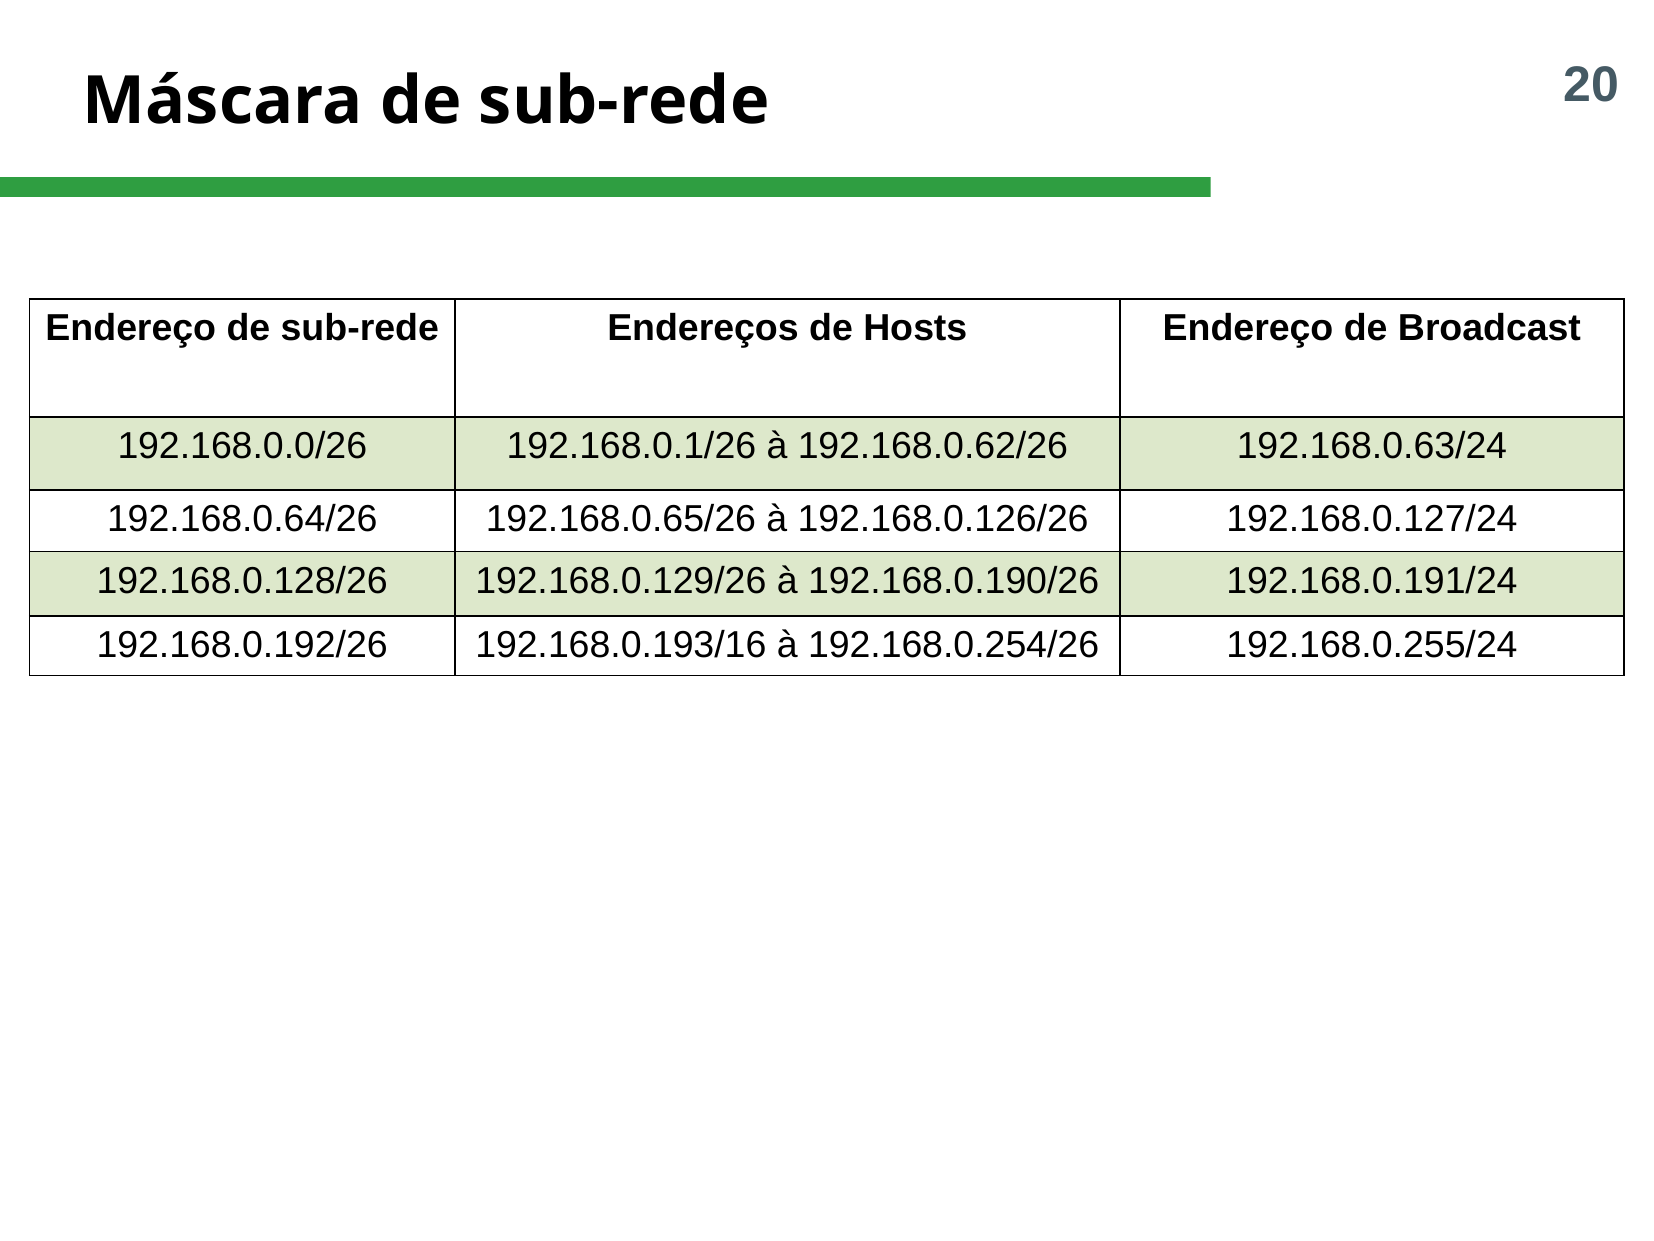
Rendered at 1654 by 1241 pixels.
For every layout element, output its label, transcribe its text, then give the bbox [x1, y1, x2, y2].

table_cell 192.168.0.192/26 [30, 617, 454, 675]
table_header Endereços de Hosts [456, 300, 1119, 416]
table_cell 192.168.0.128/26 [30, 552, 454, 615]
table_cell 192.168.0.64/26 [30, 491, 454, 551]
table_header Endereço de Broadcast [1121, 300, 1623, 416]
table_cell 192.168.0.63/24 [1121, 418, 1623, 489]
table_cell 192.168.0.127/24 [1121, 491, 1623, 551]
table_cell 192.168.0.129/26 à 192.168.0.190/26 [456, 552, 1119, 615]
title Máscara de sub-rede [82, 0, 1152, 202]
table_cell 192.168.0.193/16 à 192.168.0.254/26 [456, 617, 1119, 675]
table_cell 192.168.0.0/26 [30, 418, 454, 489]
table_cell 192.168.0.1/26 à 192.168.0.62/26 [456, 418, 1119, 489]
table_cell 192.168.0.65/26 à 192.168.0.126/26 [456, 491, 1119, 551]
table_cell 192.168.0.255/24 [1121, 617, 1623, 675]
table_header Endereço de sub-rede [30, 300, 454, 416]
table_cell 192.168.0.191/24 [1121, 552, 1623, 615]
